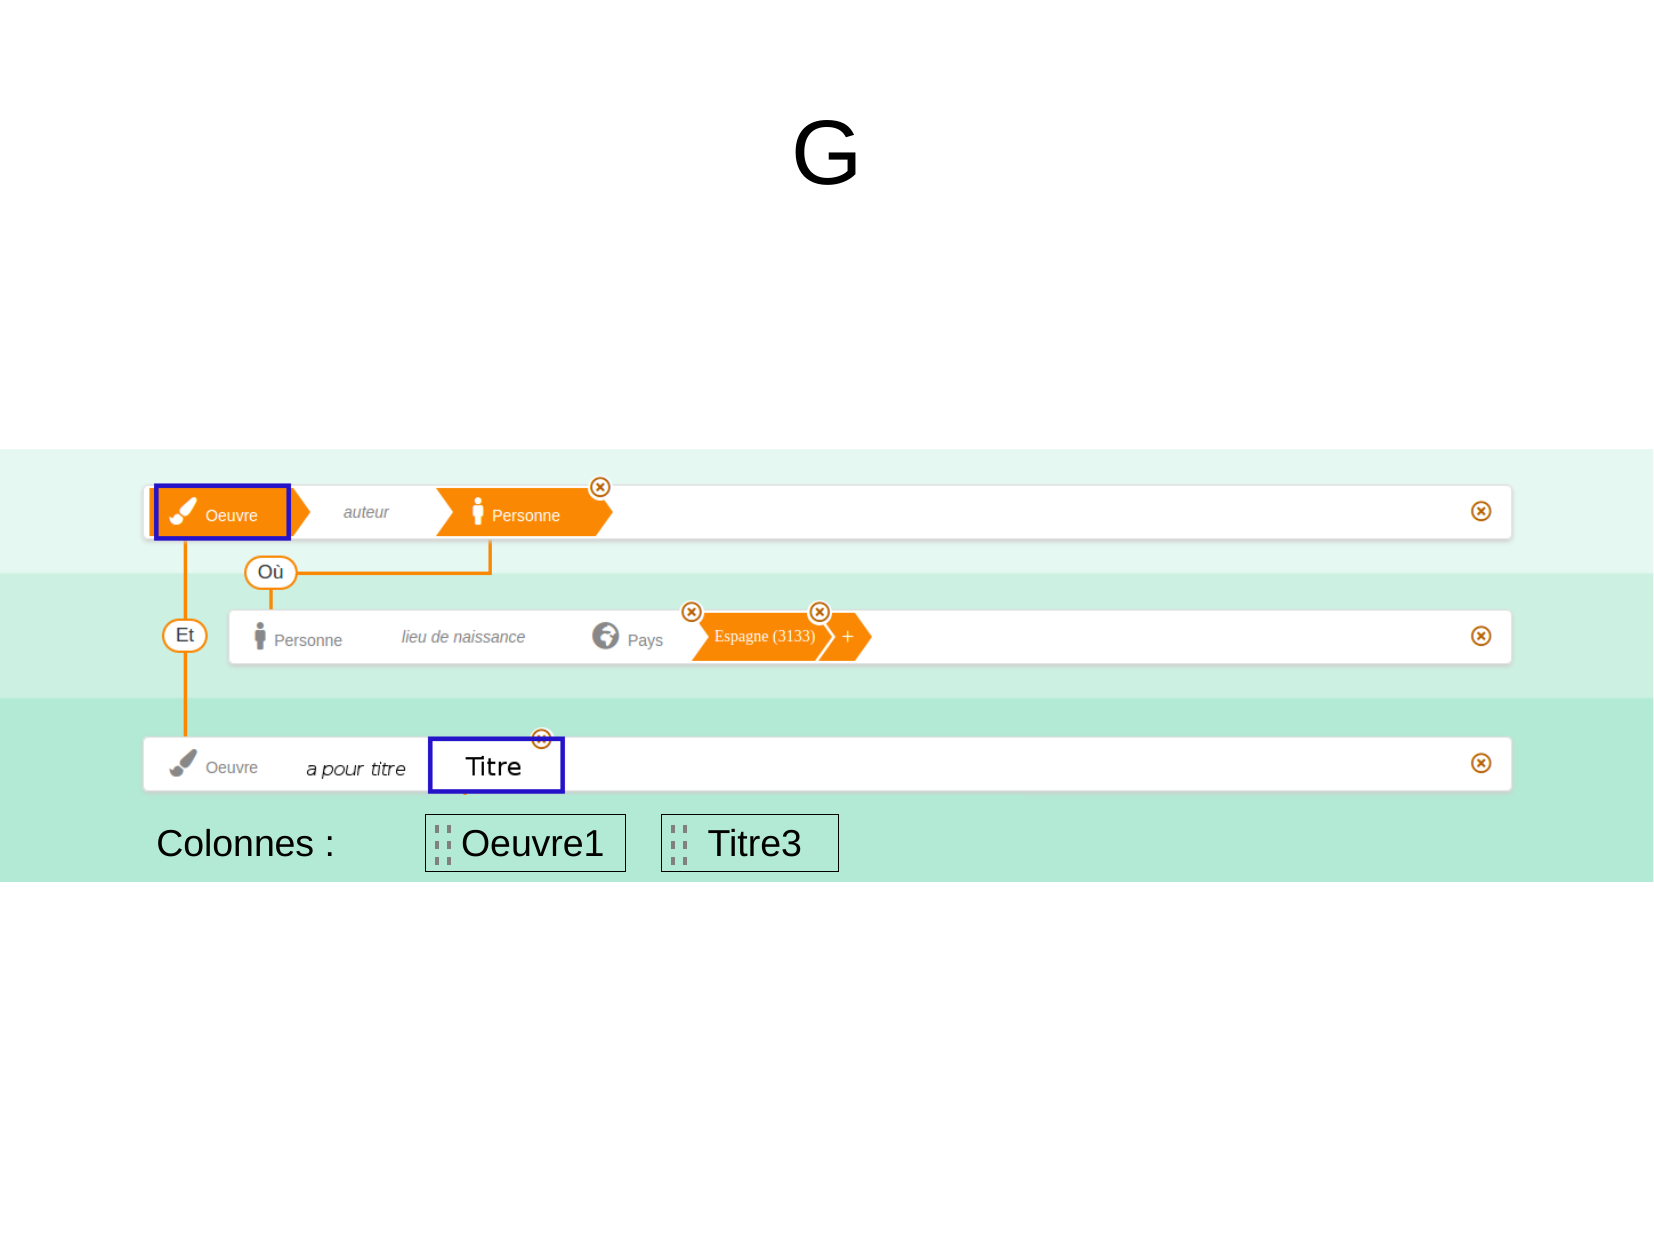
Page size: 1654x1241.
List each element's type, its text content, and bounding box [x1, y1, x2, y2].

title G [82, 49, 1571, 257]
text_box Titre3 [661, 814, 839, 872]
picture [0, 448, 1654, 882]
text_box Colonnes : [141, 814, 402, 872]
text_box Oeuvre1 [425, 814, 626, 872]
